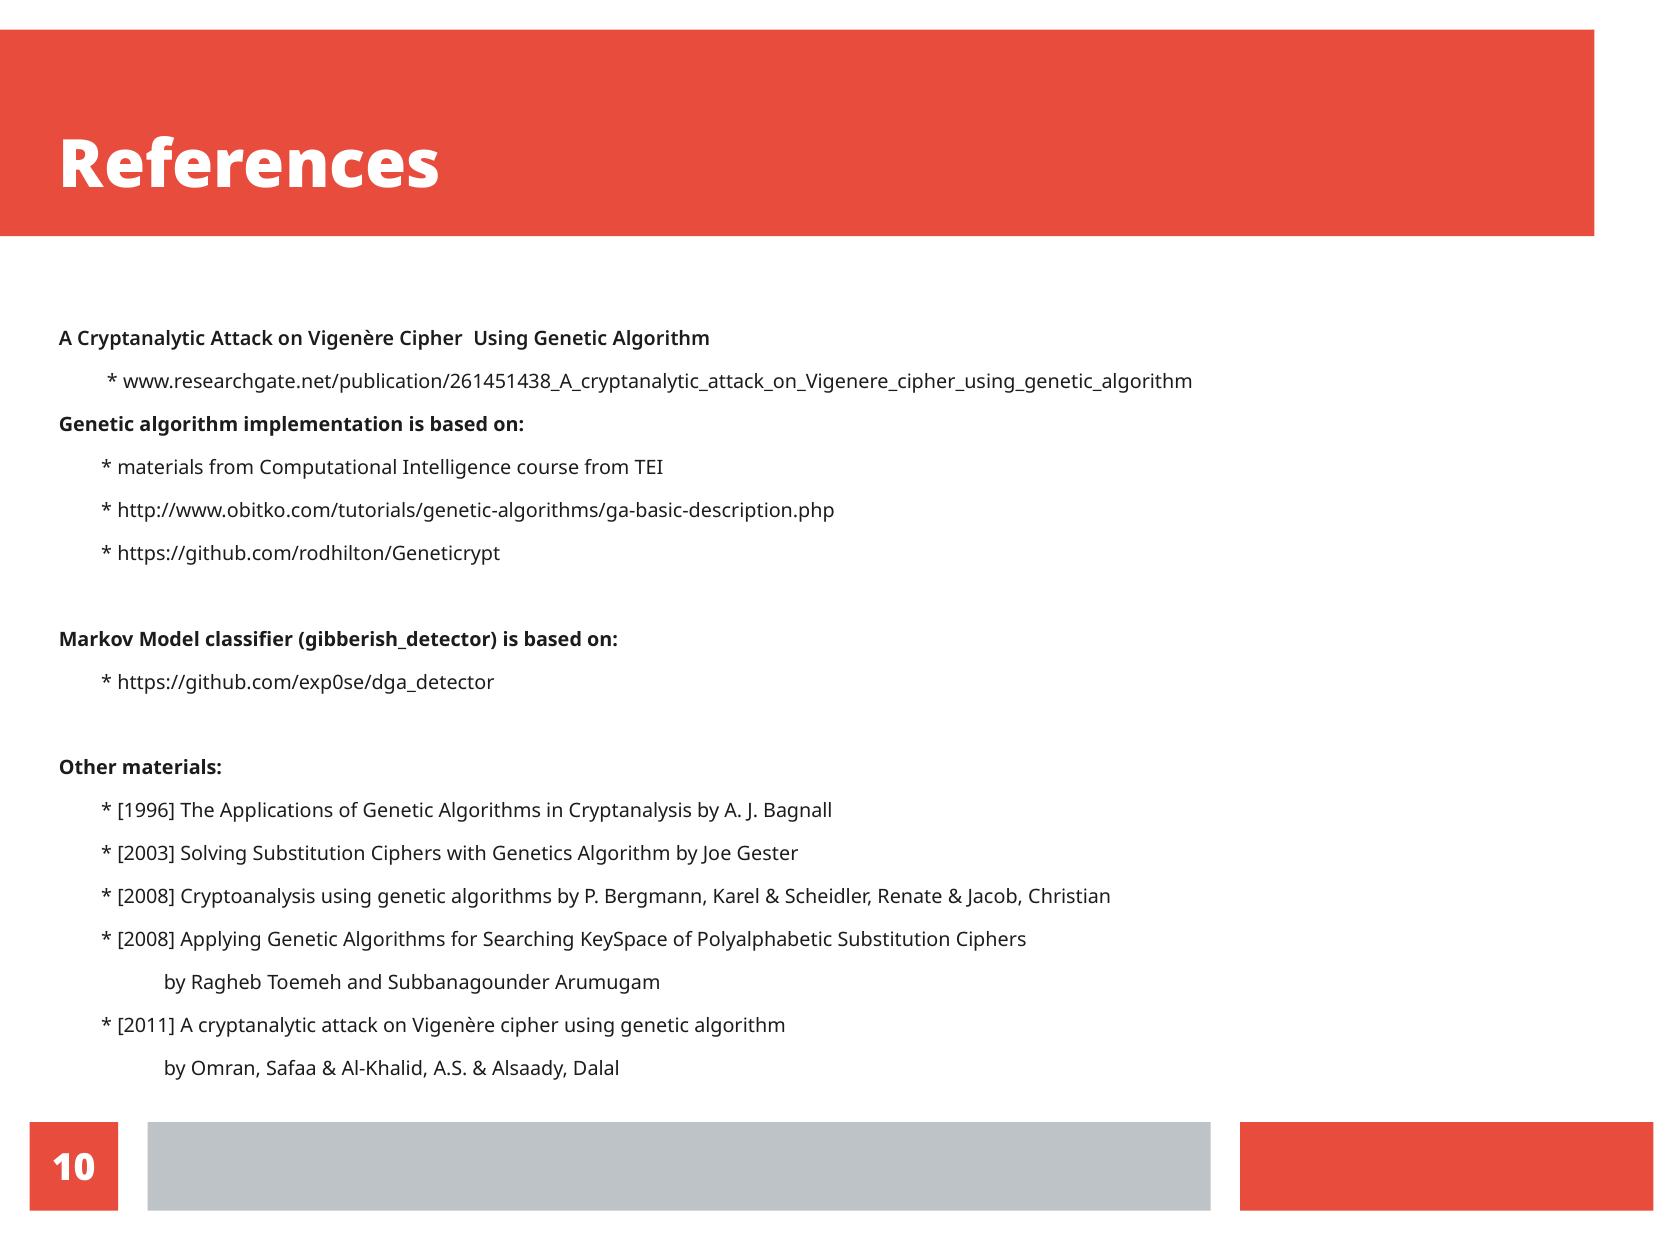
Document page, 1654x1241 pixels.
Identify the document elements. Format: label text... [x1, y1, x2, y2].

title References [59, 59, 1595, 207]
list A Cryptanalytic Attack on Vigenère Cipher Using Genetic Algorithm * www.researchgate.net/publication/261451438_A_cryptanalytic_attack_on_Vigenere_cipher_using_genetic_algorithm Genetic algorithm implementation is based on: * materials from Computational Intelligence course from TEI * http://www.obitko.com/tutorials/genetic-algorithms/ga-basic-description.php * https://github.com/rodhilton/Geneticrypt Markov Model classifier (gibberish_detector) is based on: * https://github.com/exp0se/dga_detector Other materials: * [1996] The Applications of Genetic Algorithms in Cryptanalysis by A. J. Bagnall * [2003] Solving Substitution Ciphers with Genetics Algorithm by Joe Gester * [2008] Cryptoanalysis using genetic algorithms by P. Bergmann, Karel & Scheidler, Renate & Jacob, Christian * [2008] Applying Genetic Algorithms for Searching KeySpace of Polyalphabetic Substitution Ciphers by Ragheb Toemeh and Subbanagounder Arumugam * [2011] A cryptanalytic attack on Vigenère cipher using genetic algorithm by Omran, Safaa & Al-Khalid, A.S. & Alsaady, Dalal [59, 324, 1565, 1093]
